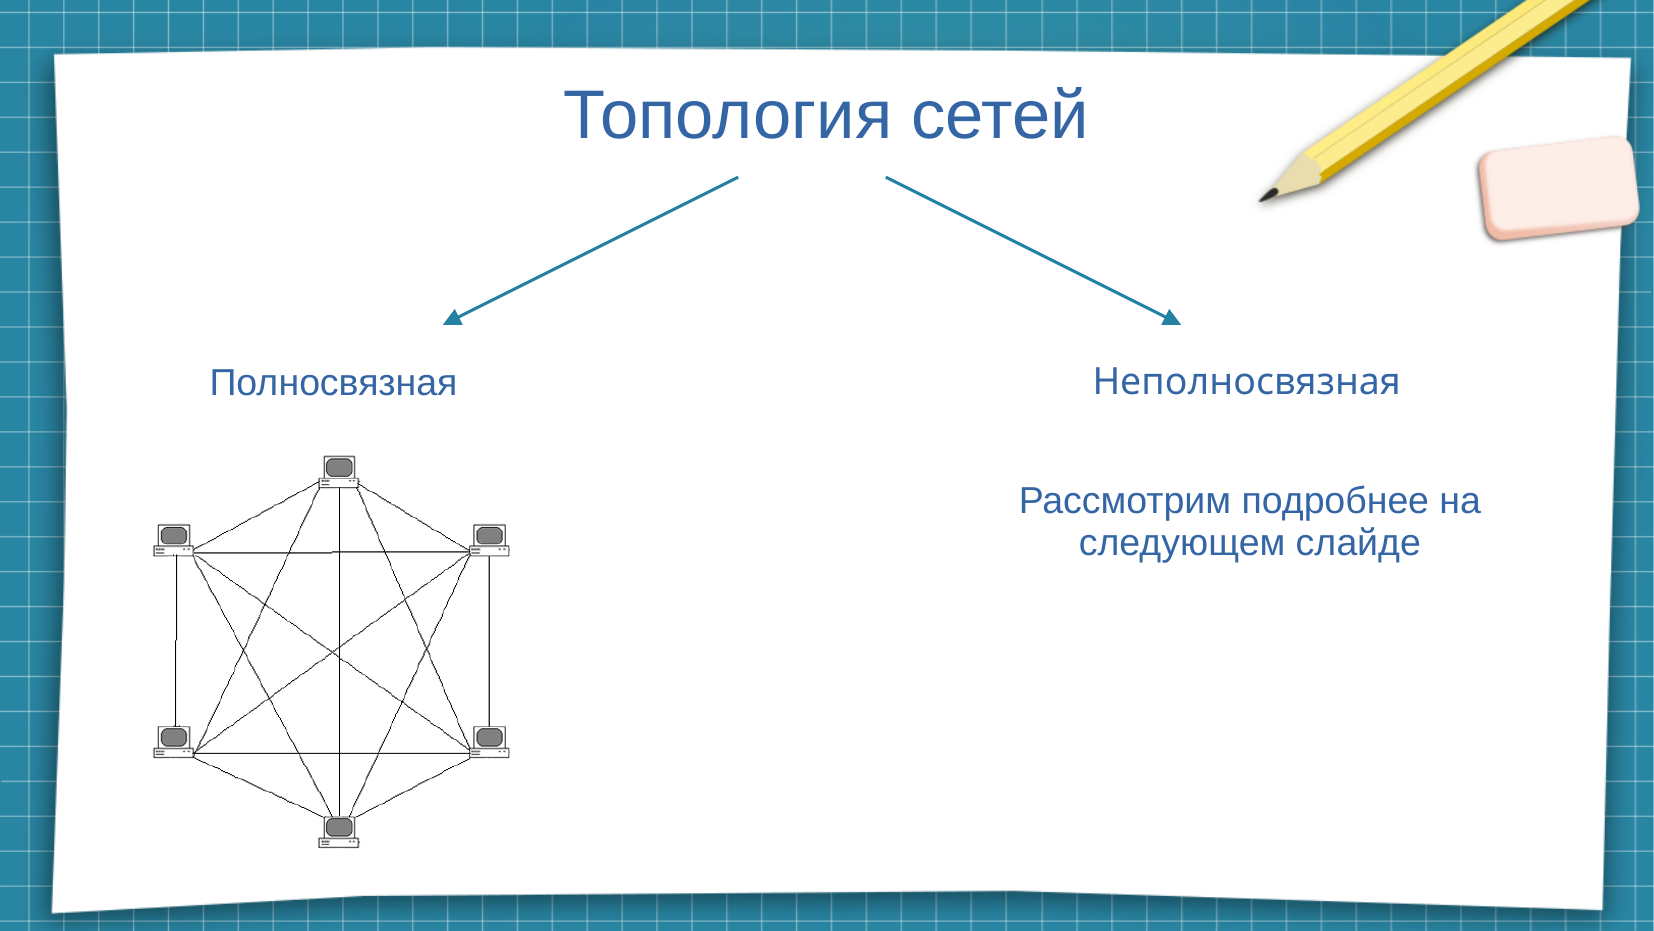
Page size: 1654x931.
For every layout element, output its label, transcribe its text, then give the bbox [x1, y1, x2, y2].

text_box Полносвязная [194, 354, 473, 412]
title Топология сетей [82, 37, 1571, 193]
text_box Рассмотрим подробнее на следующем слайде [1003, 472, 1497, 572]
picture [0, 0, 1654, 931]
text_box Неполносвязная [1092, 354, 1654, 471]
